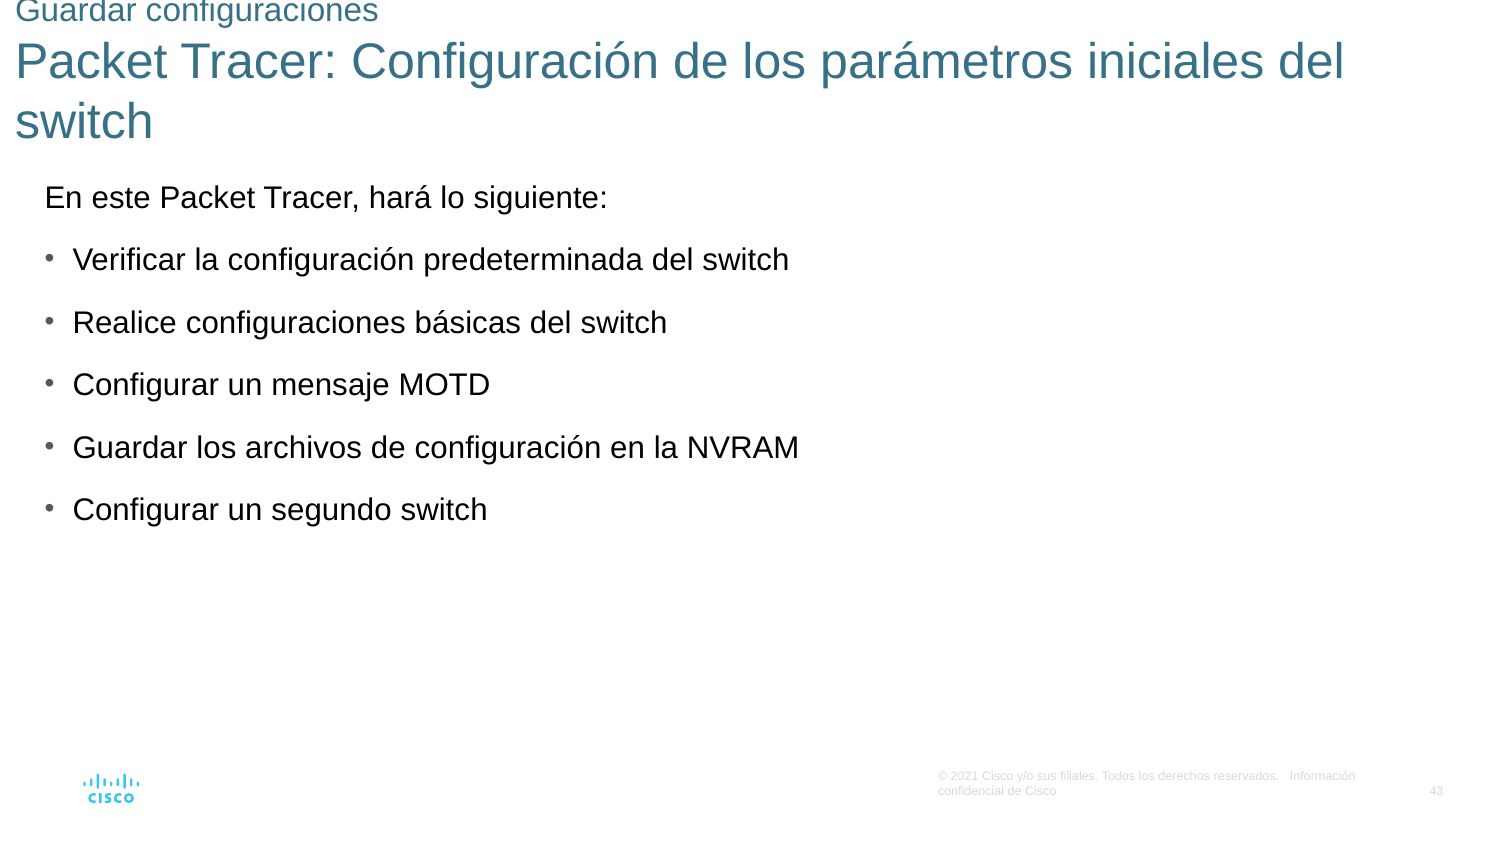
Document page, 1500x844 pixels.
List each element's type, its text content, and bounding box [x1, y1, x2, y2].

list En este Packet Tracer, hará lo siguiente: Verificar la configuración predeterminada del switch Realice configuraciones básicas del switch Configurar un mensaje MOTD Guardar los archivos de configuración en la NVRAM Configurar un segundo switch [29, 169, 1449, 748]
title Guardar configuraciones Packet Tracer: Configuración de los parámetros iniciales del switch [0, 19, 1500, 117]
